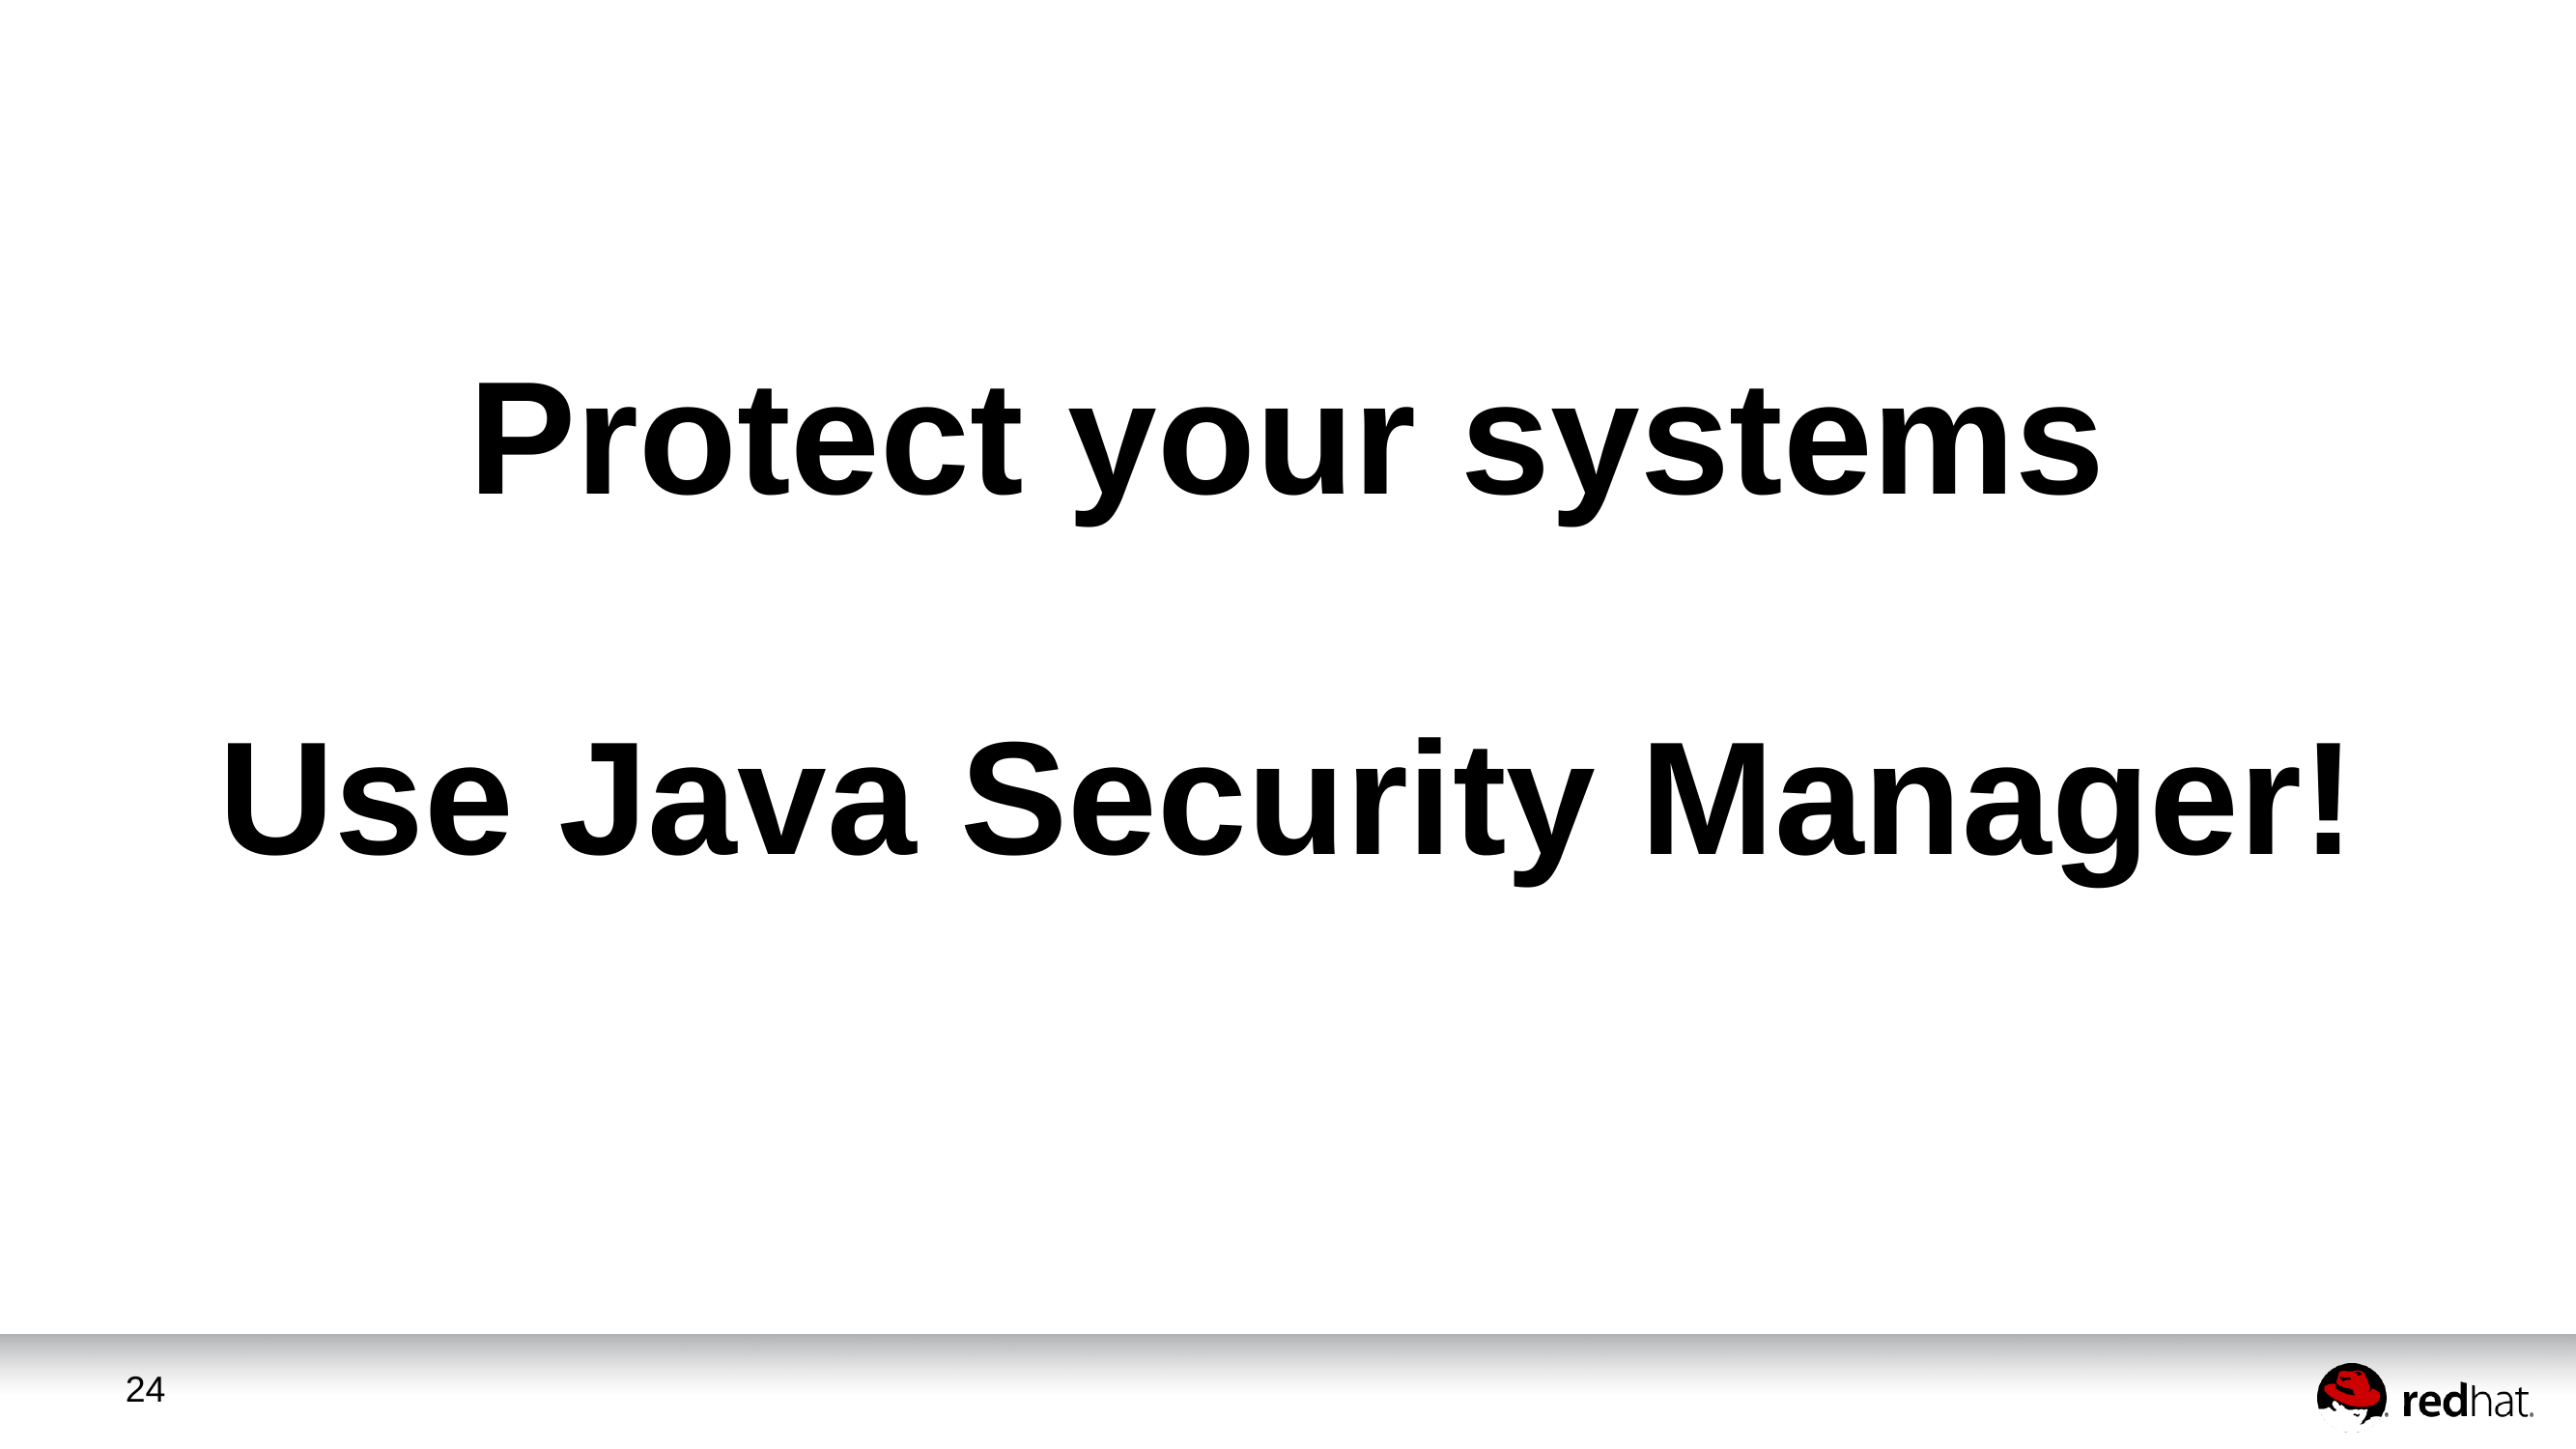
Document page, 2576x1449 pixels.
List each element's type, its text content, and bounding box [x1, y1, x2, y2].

subtitle Protect your systems Use Java Security Manager! [128, 57, 2448, 1179]
picture [0, 1334, 2576, 1445]
